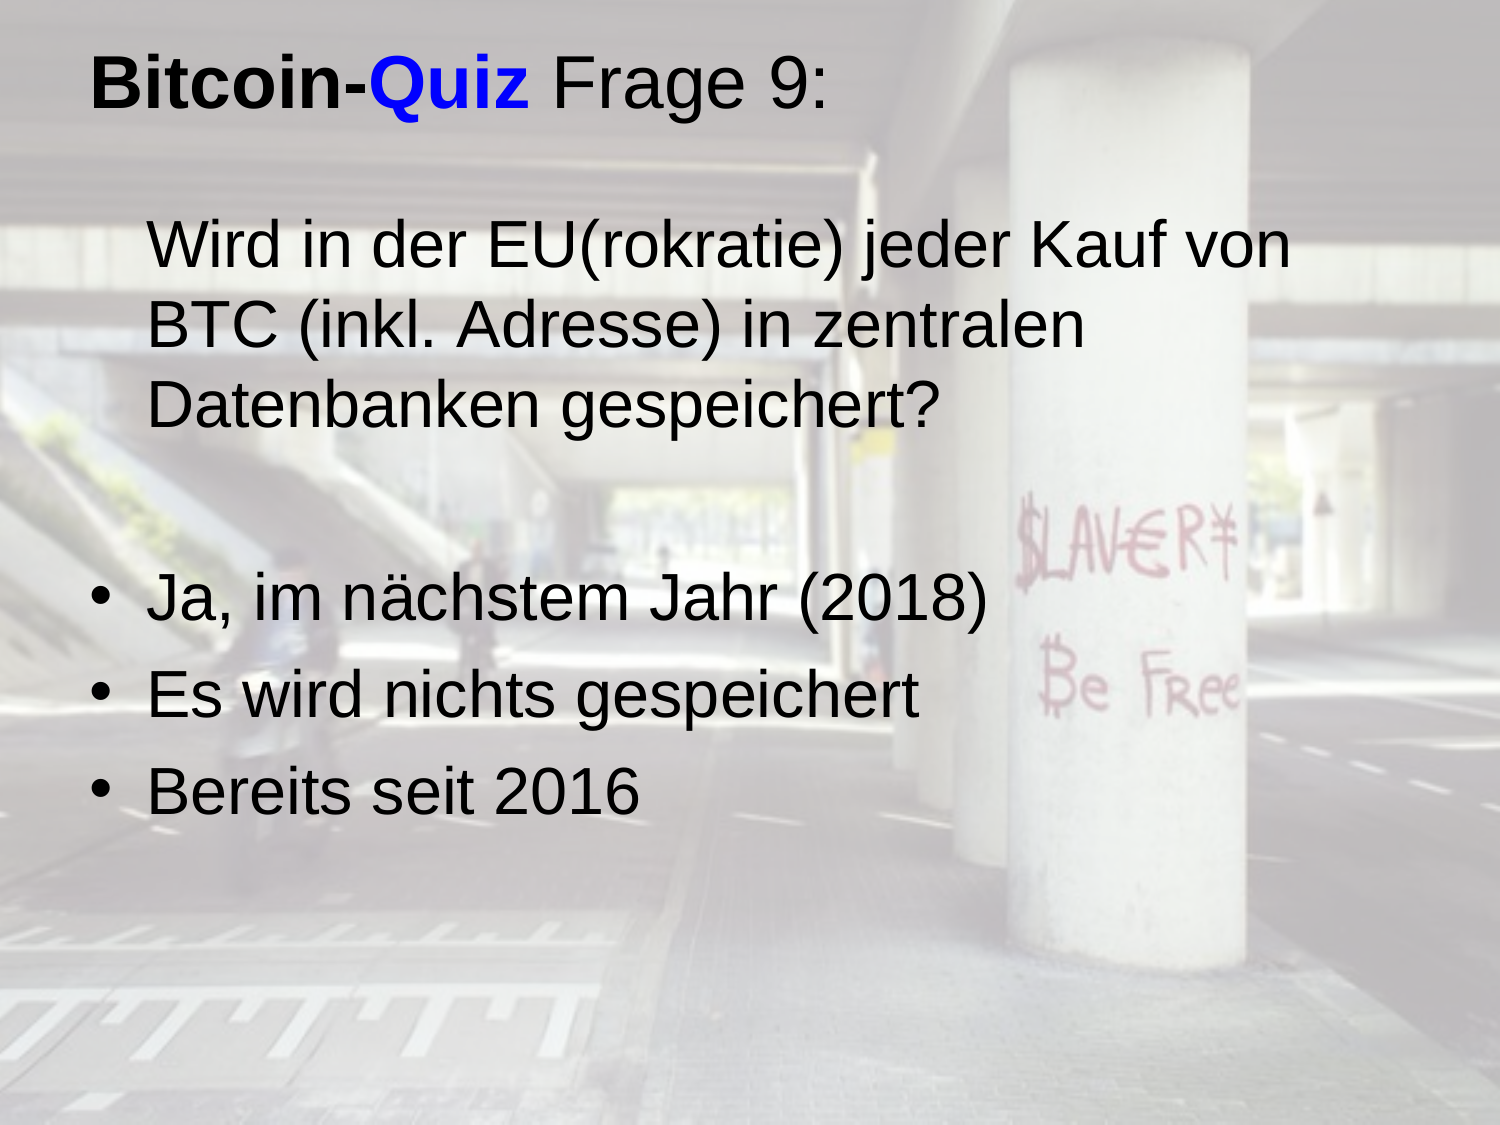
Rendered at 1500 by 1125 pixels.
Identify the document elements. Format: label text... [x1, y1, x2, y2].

title Bitcoin-Quiz Frage 9: [75, 26, 1426, 132]
list Wird in der EU(rokratie) jeder Kauf von BTC (inkl. Adresse) in zentralen Datenbanken gespeichert? Ja, im nächstem Jahr (2018) Es wird nichts gespeichert Bereits seit 2016 [75, 192, 1426, 1006]
